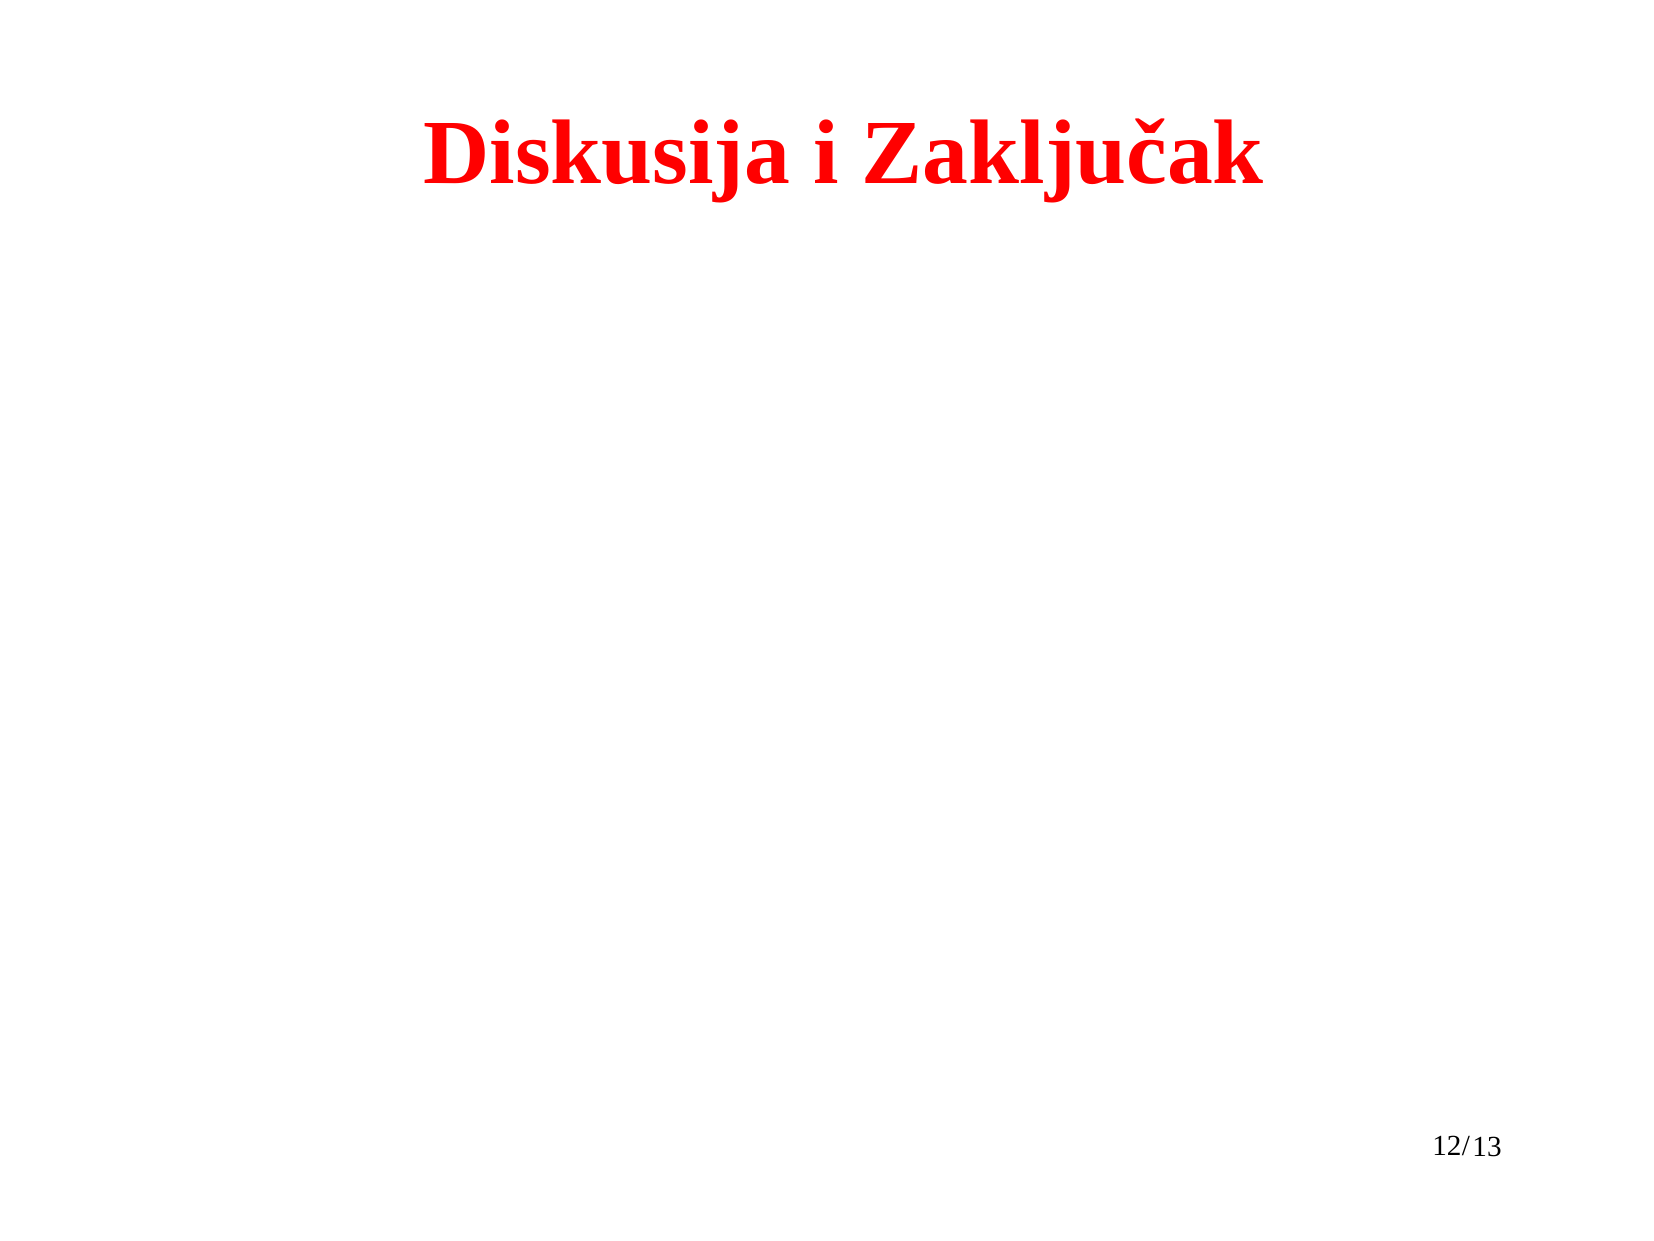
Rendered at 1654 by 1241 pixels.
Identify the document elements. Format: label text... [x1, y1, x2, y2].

title Diskusija i Zaključak [82, 49, 1571, 257]
